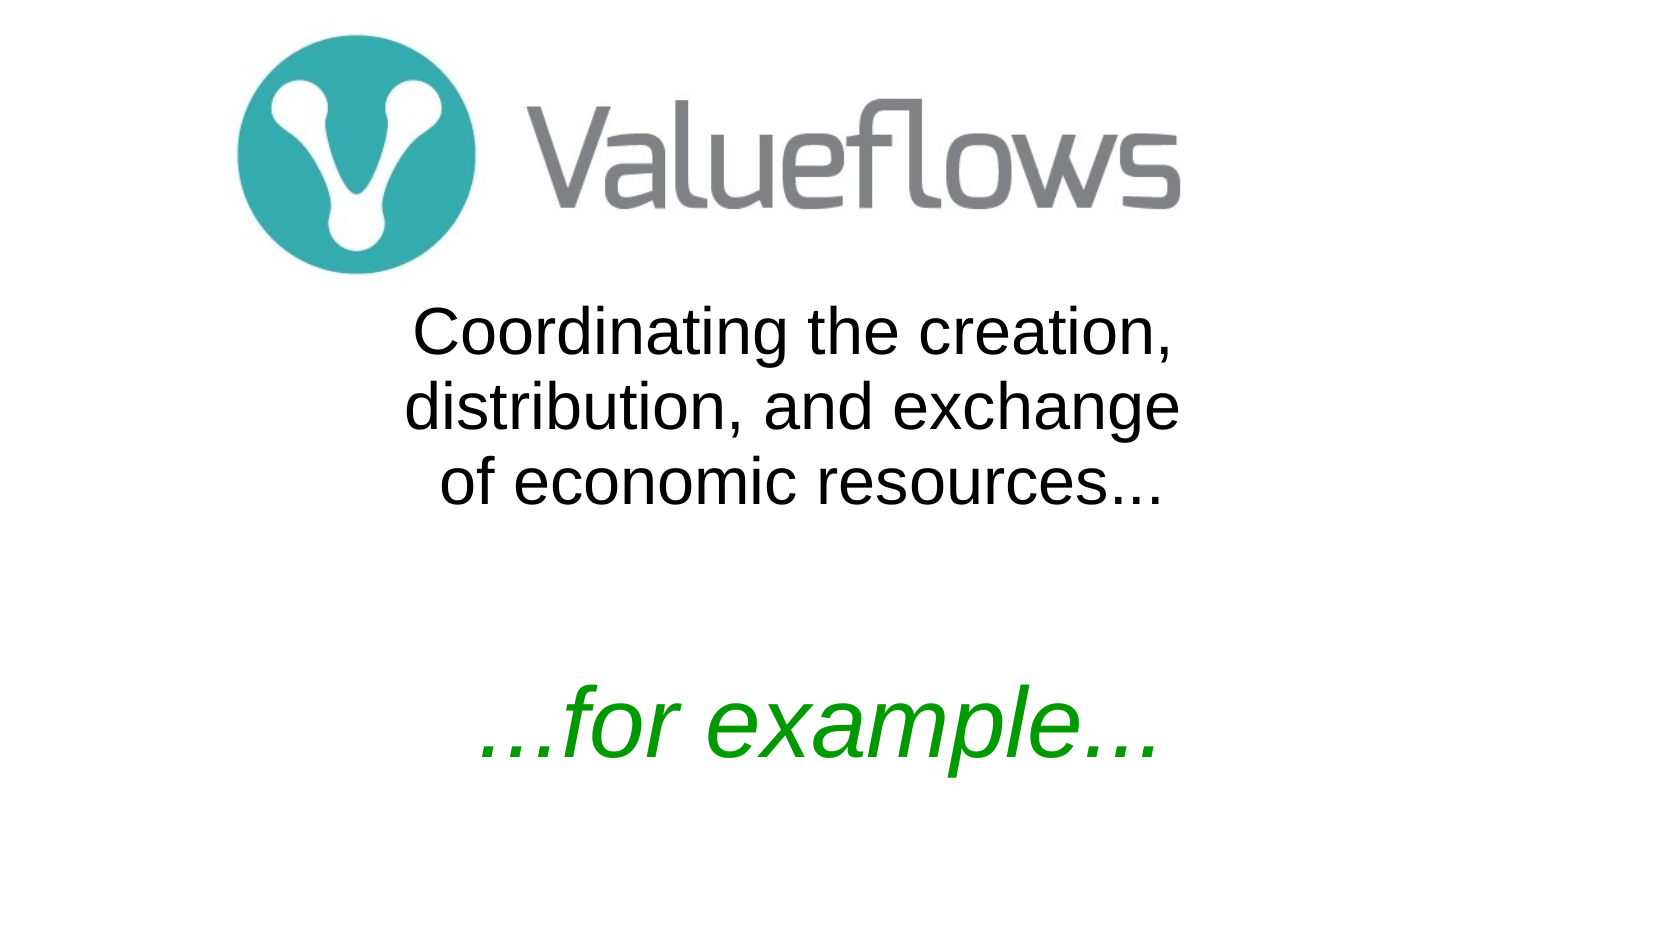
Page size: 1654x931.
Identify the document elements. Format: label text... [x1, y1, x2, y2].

picture [204, 0, 1216, 304]
text_box Coordinating the creation, distribution, and exchange of economic resources... [210, 273, 1396, 541]
text_box ...for example... [463, 660, 1190, 787]
